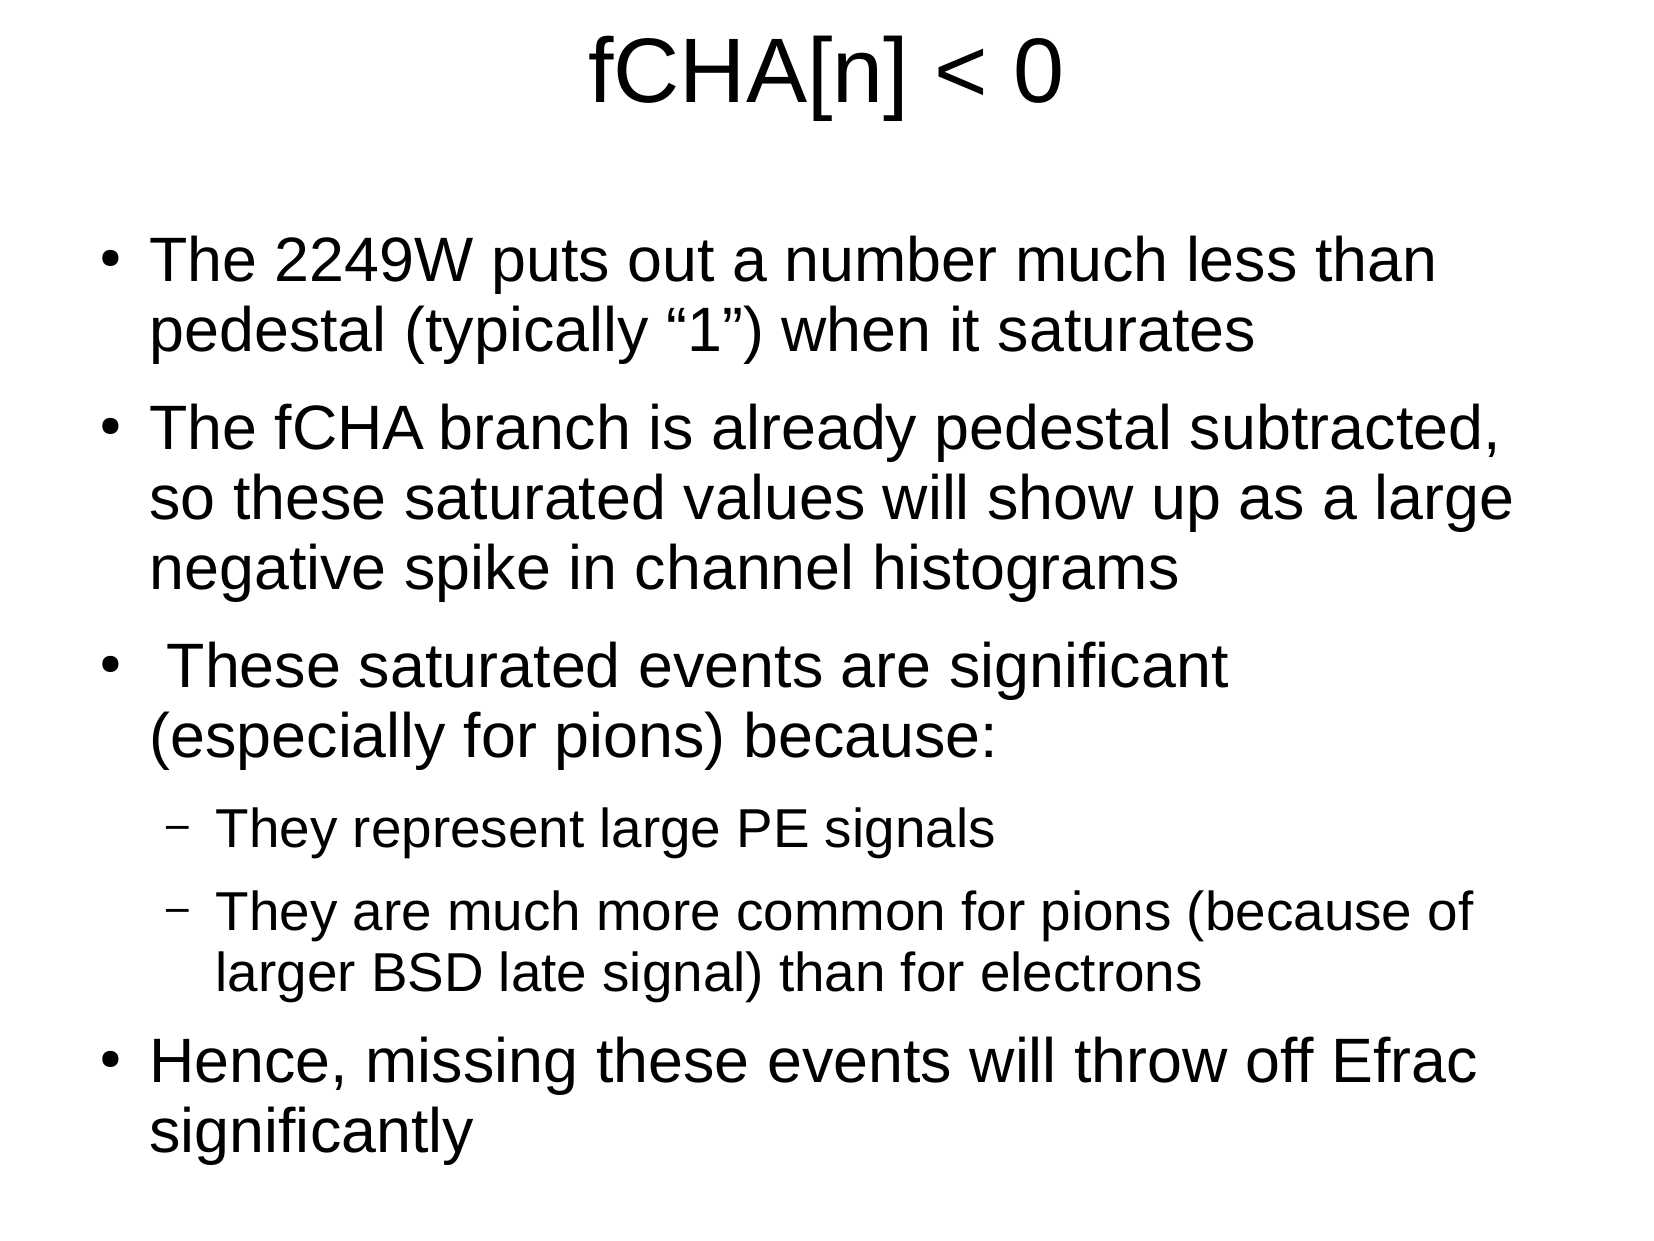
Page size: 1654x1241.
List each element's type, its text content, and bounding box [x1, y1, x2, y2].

title fCHA[n] < 0 [82, 0, 1571, 174]
list The 2249W puts out a number much less than pedestal (typically “1”) when it saturates The fCHA branch is already pedestal subtracted, so these saturated values will show up as a large negative spike in channel histograms These saturated events are significant (especially for pions) because: They represent large PE signals They are much more common for pions (because of larger BSD late signal) than for electrons Hence, missing these events will throw off Efrac significantly [82, 225, 1538, 1186]
